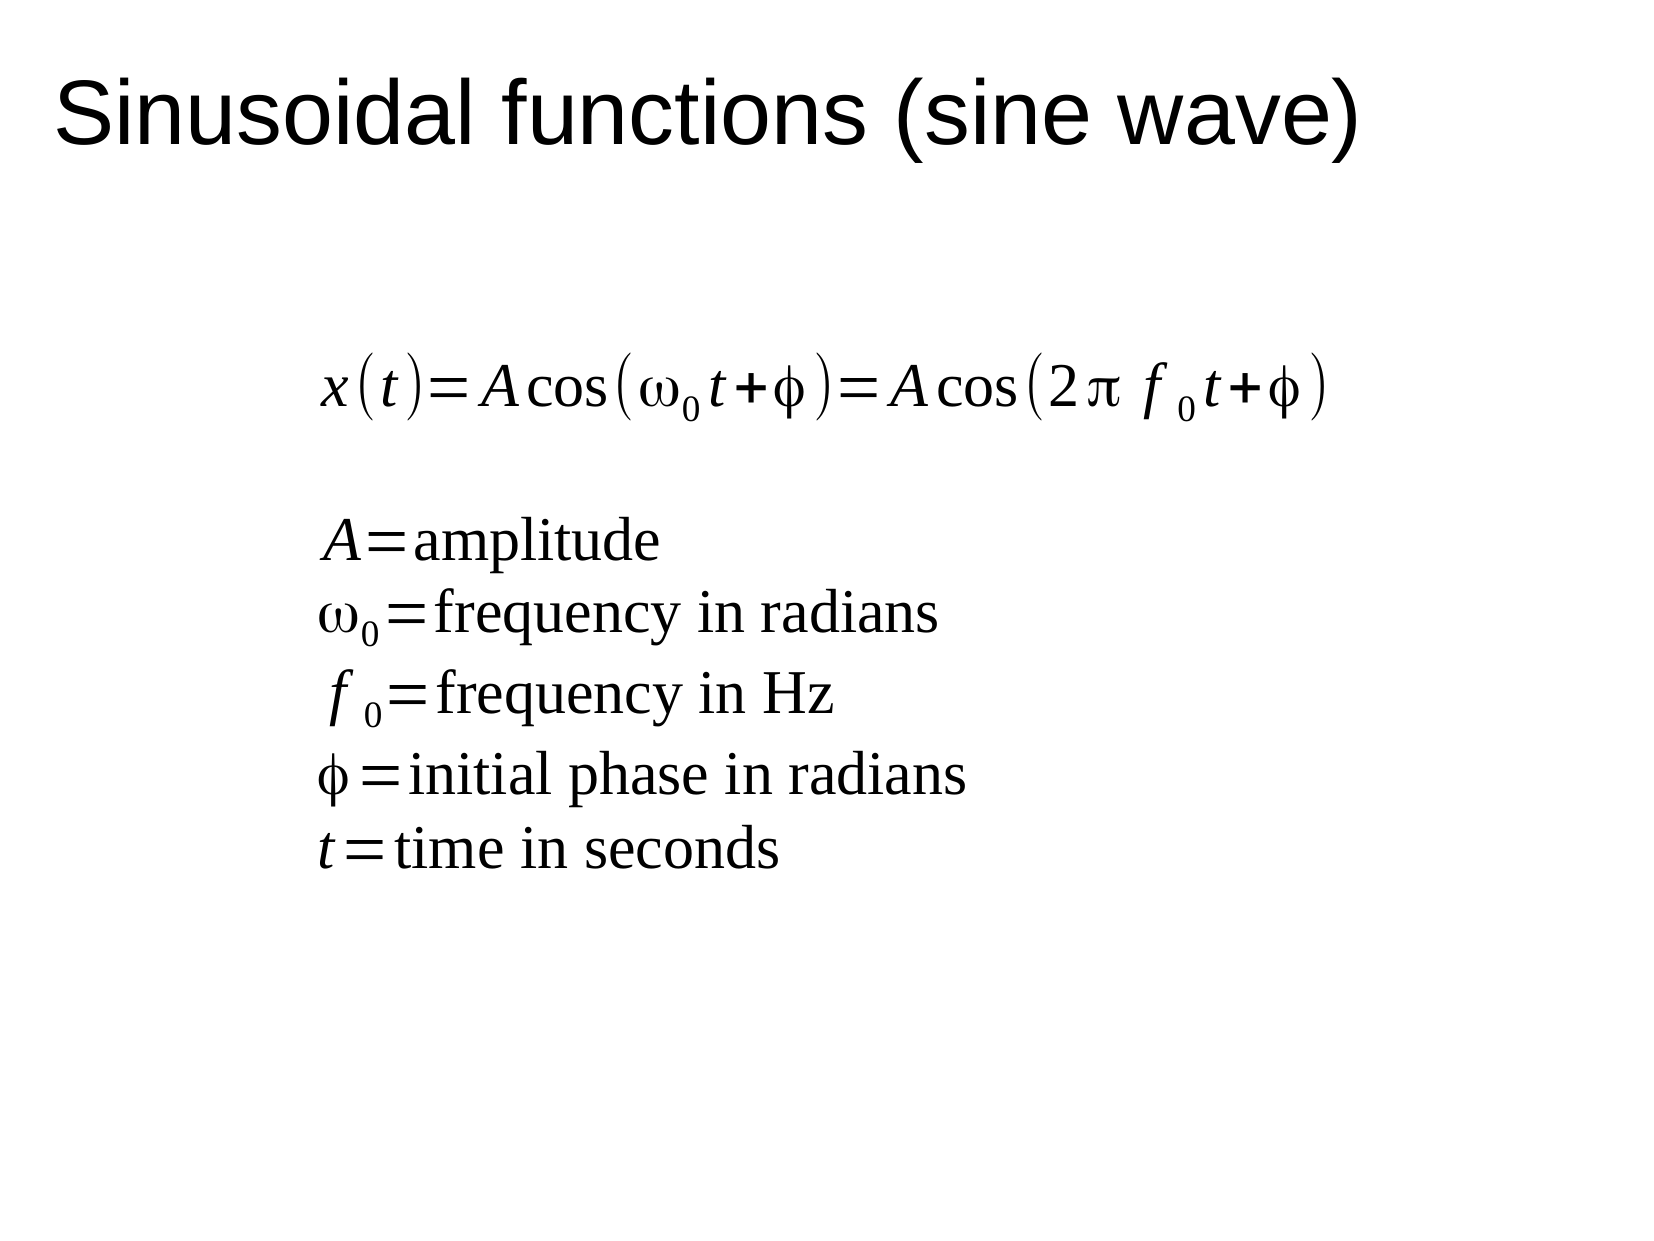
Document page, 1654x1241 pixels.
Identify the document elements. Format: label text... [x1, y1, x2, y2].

chart [310, 349, 1336, 954]
title Sinusoidal functions (sine wave) [53, 18, 1403, 207]
chart [1041, 103, 1160, 163]
